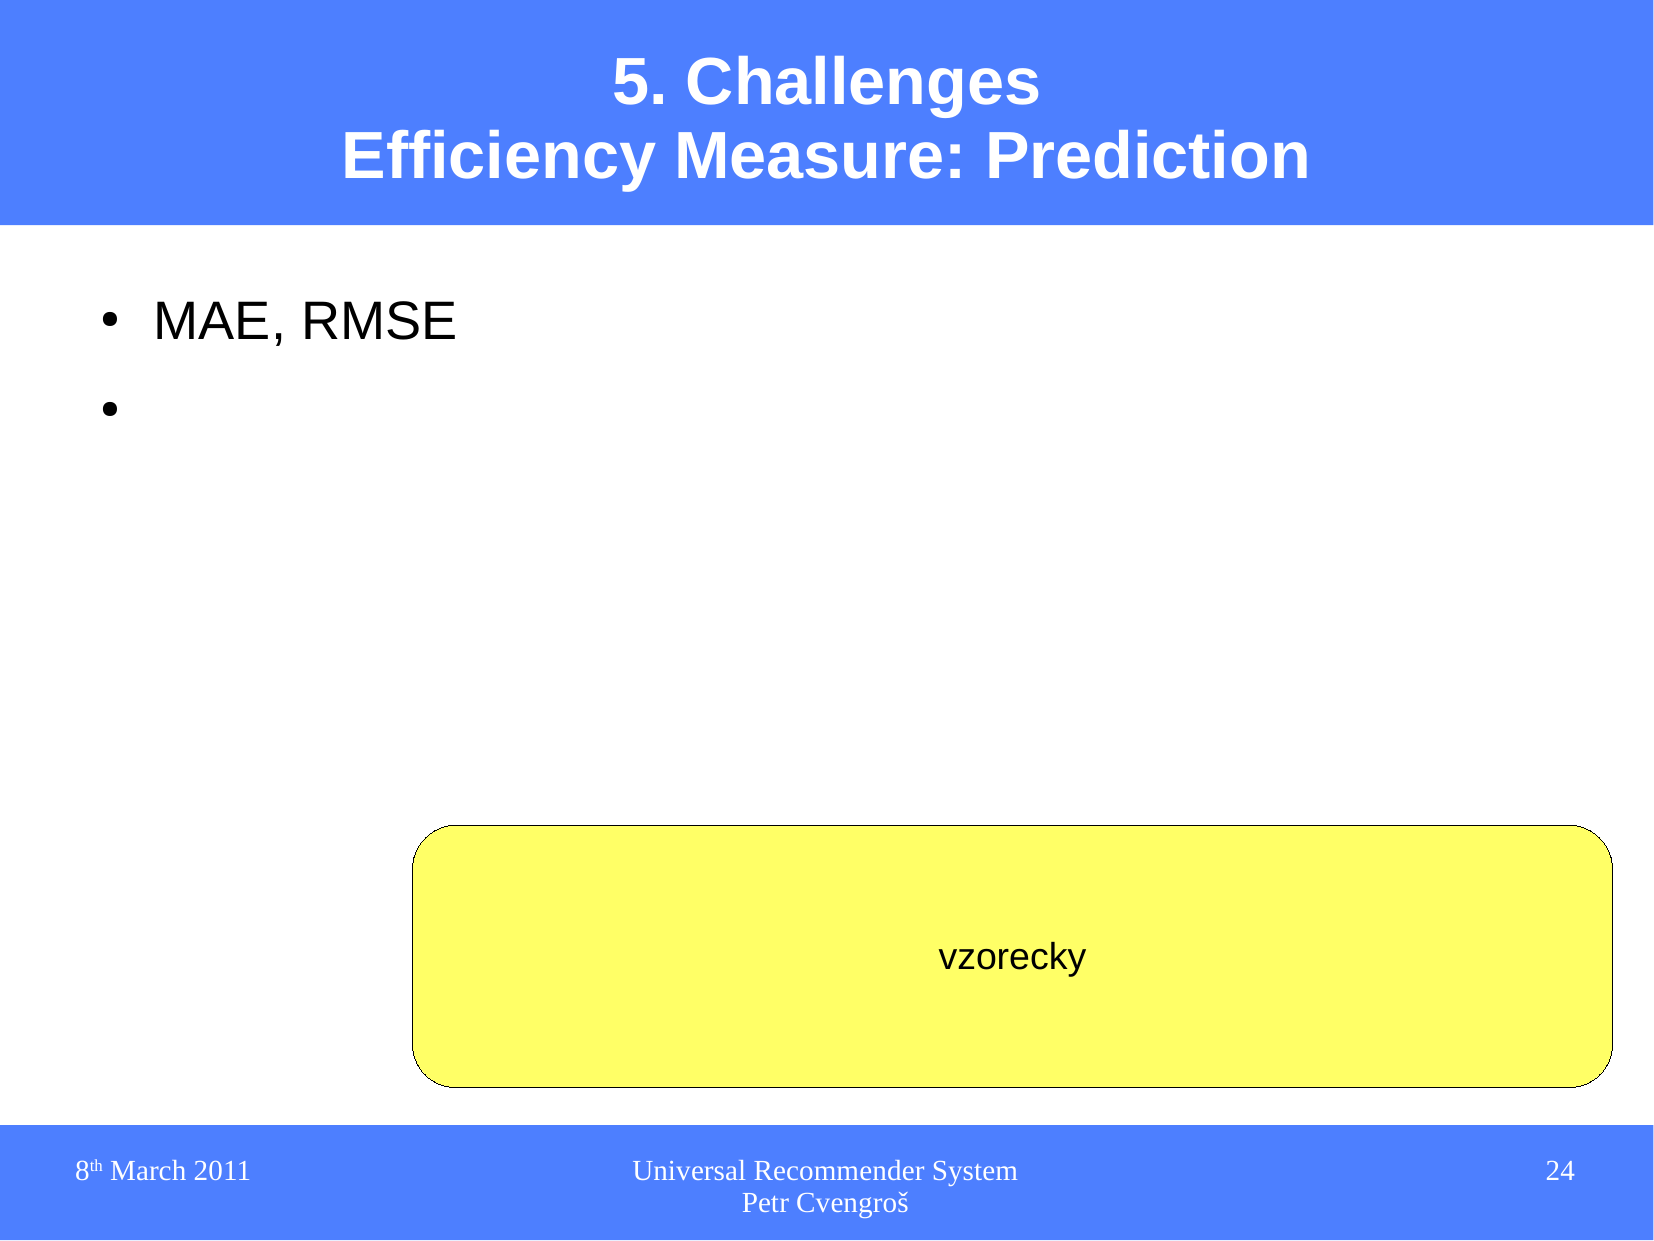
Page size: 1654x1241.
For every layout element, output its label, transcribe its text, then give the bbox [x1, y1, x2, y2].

title 5. Challenges Efficiency Measure: Prediction [82, 32, 1571, 205]
list MAE, RMSE [82, 290, 1571, 1094]
text_box vzorecky [412, 825, 1613, 1088]
